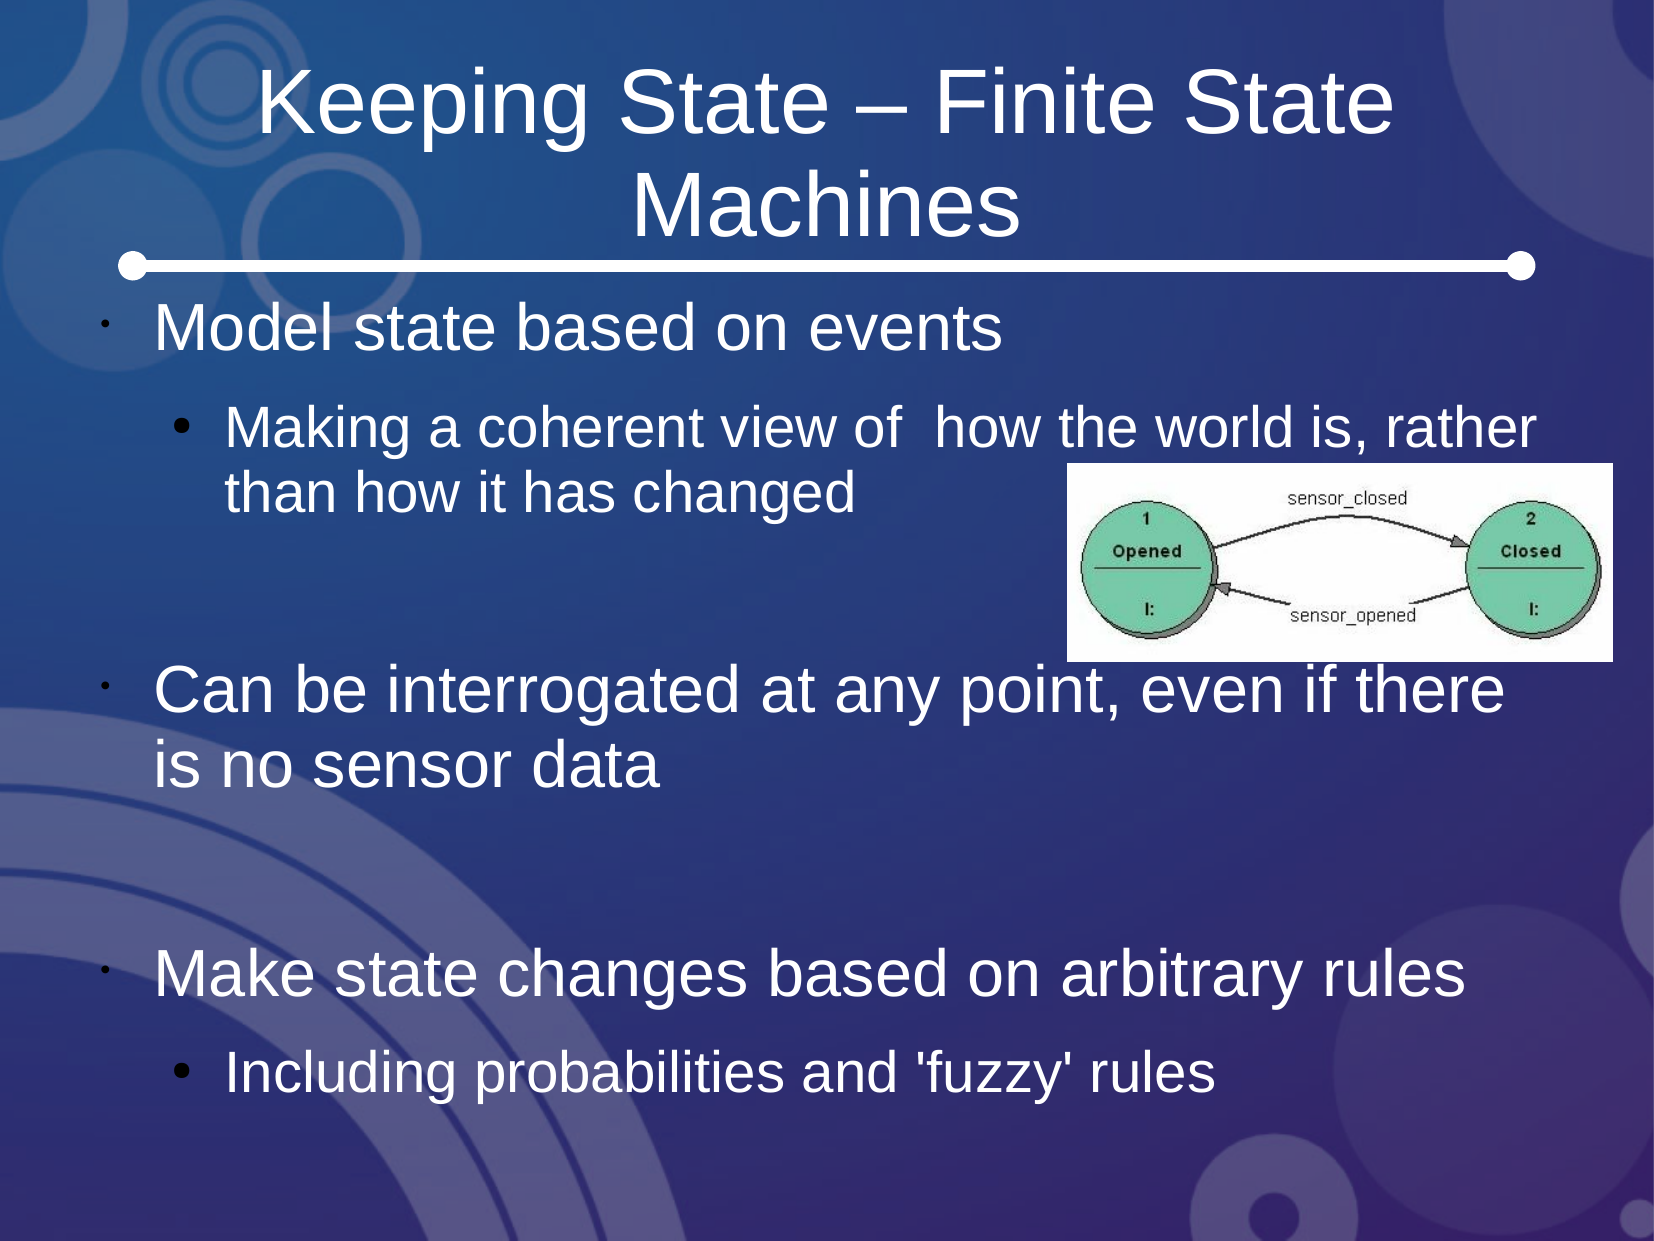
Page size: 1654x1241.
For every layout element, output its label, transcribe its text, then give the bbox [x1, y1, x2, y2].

list Model state based on events Making a coherent view of how the world is, rather than how it has changed Can be interrogated at any point, even if there is no sensor data Make state changes based on arbitrary rules Including probabilities and 'fuzzy' rules [82, 290, 1571, 1204]
picture [1067, 463, 1613, 662]
title Keeping State – Finite State Machines [82, 50, 1571, 256]
